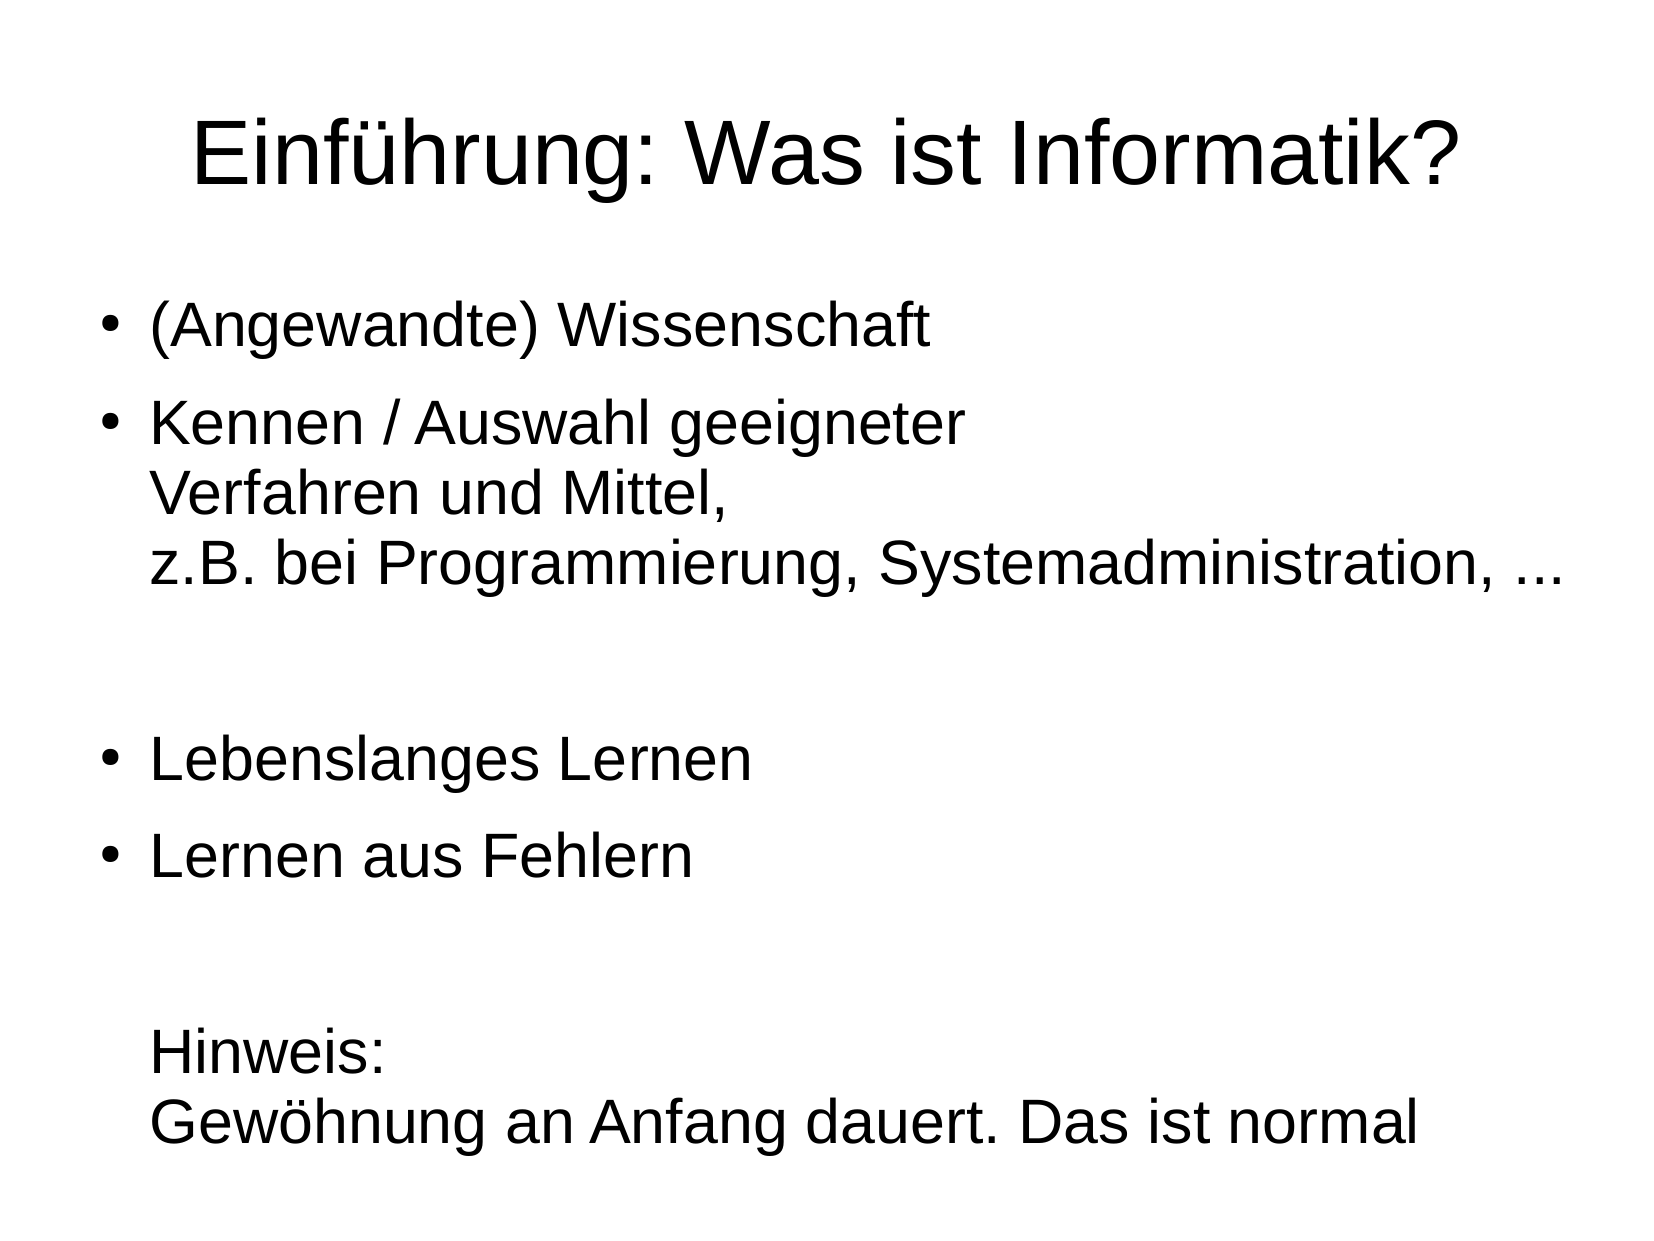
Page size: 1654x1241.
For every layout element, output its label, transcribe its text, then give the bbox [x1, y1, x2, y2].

title Einführung: Was ist Informatik? [82, 49, 1571, 257]
list (Angewandte) Wissenschaft Kennen / Auswahl geeigneter Verfahren und Mittel, z.B. bei Programmierung, Systemadministration, ... Lebenslanges Lernen Lernen aus Fehlern Hinweis: Gewöhnung an Anfang dauert. Das ist normal [82, 290, 1571, 1216]
